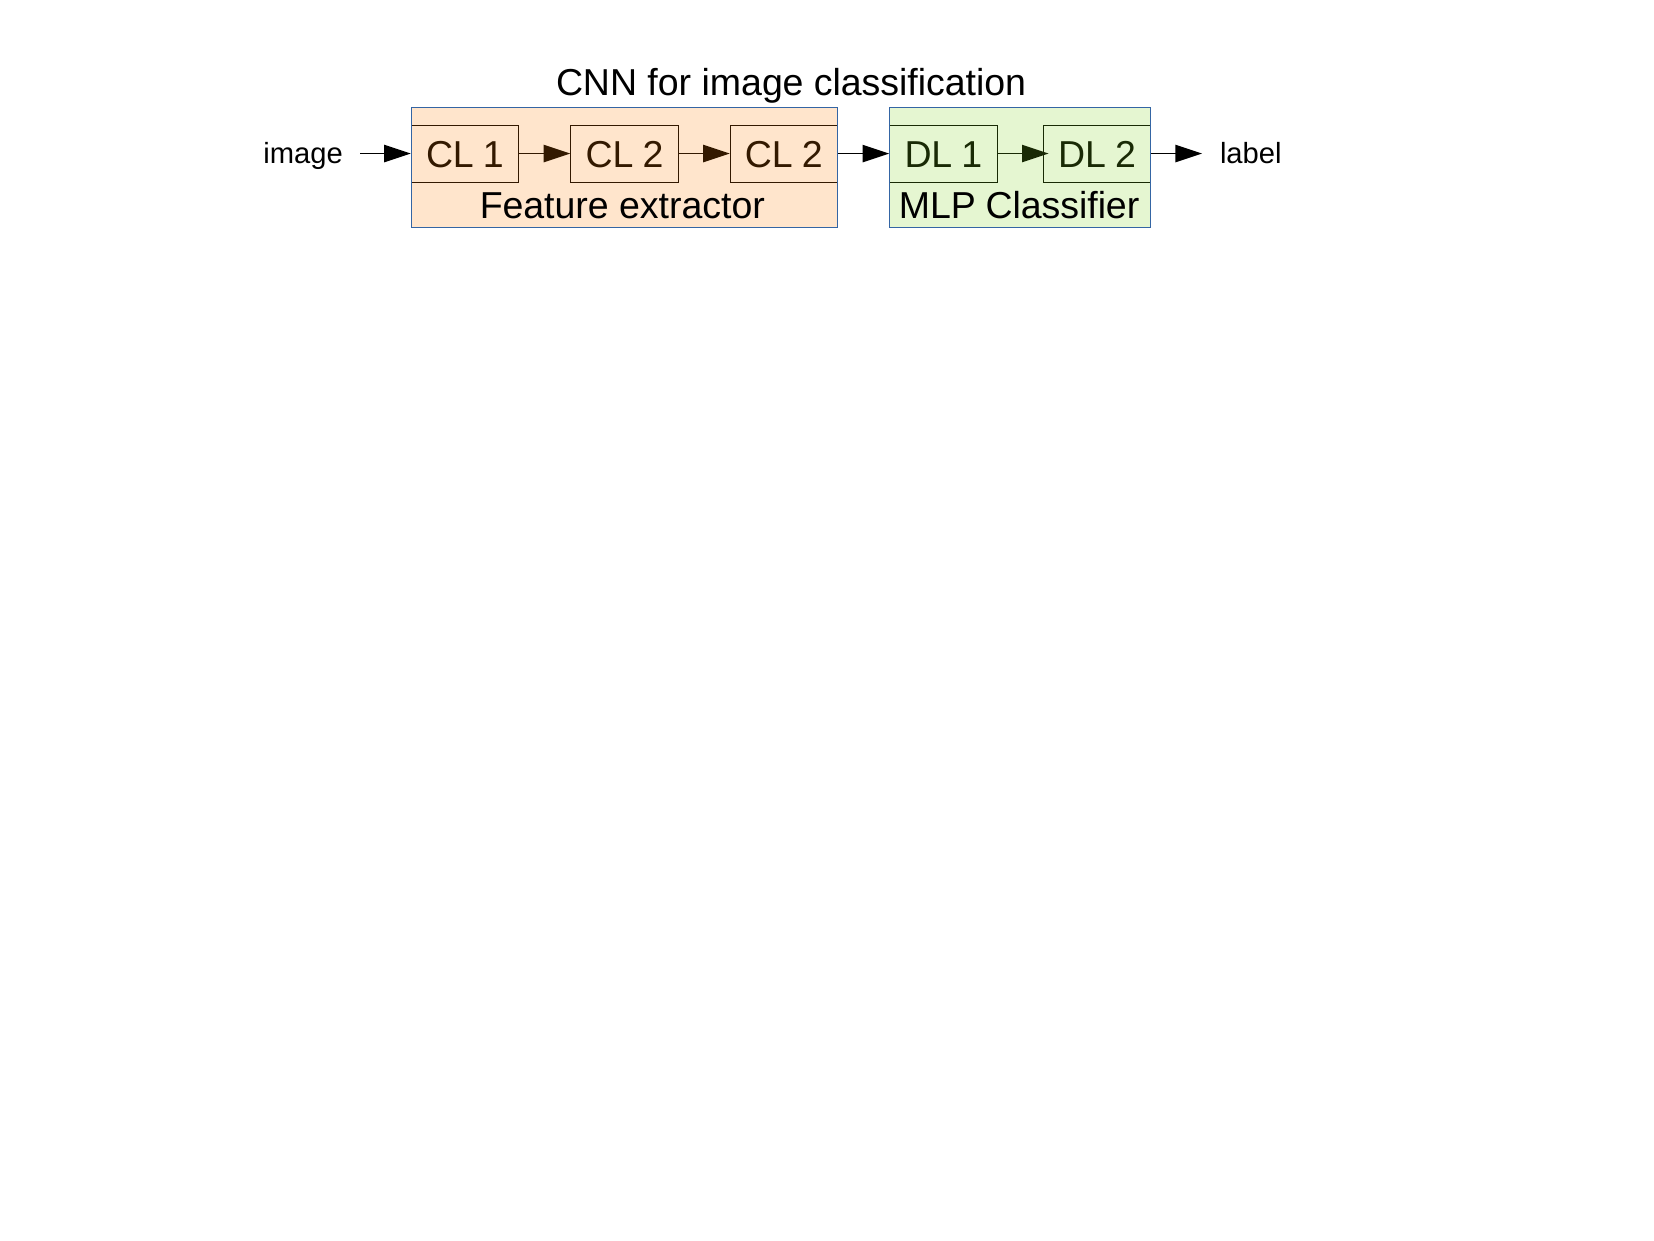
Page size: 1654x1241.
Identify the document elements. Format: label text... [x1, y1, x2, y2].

text_box [411, 107, 838, 228]
text_box CNN for image classification [541, 54, 1041, 112]
text_box Feature extractor [465, 177, 780, 235]
text_box MLP Classifier [884, 177, 1155, 235]
text_box label [1205, 129, 1315, 178]
text_box image [248, 129, 358, 178]
text_box [889, 107, 1151, 177]
